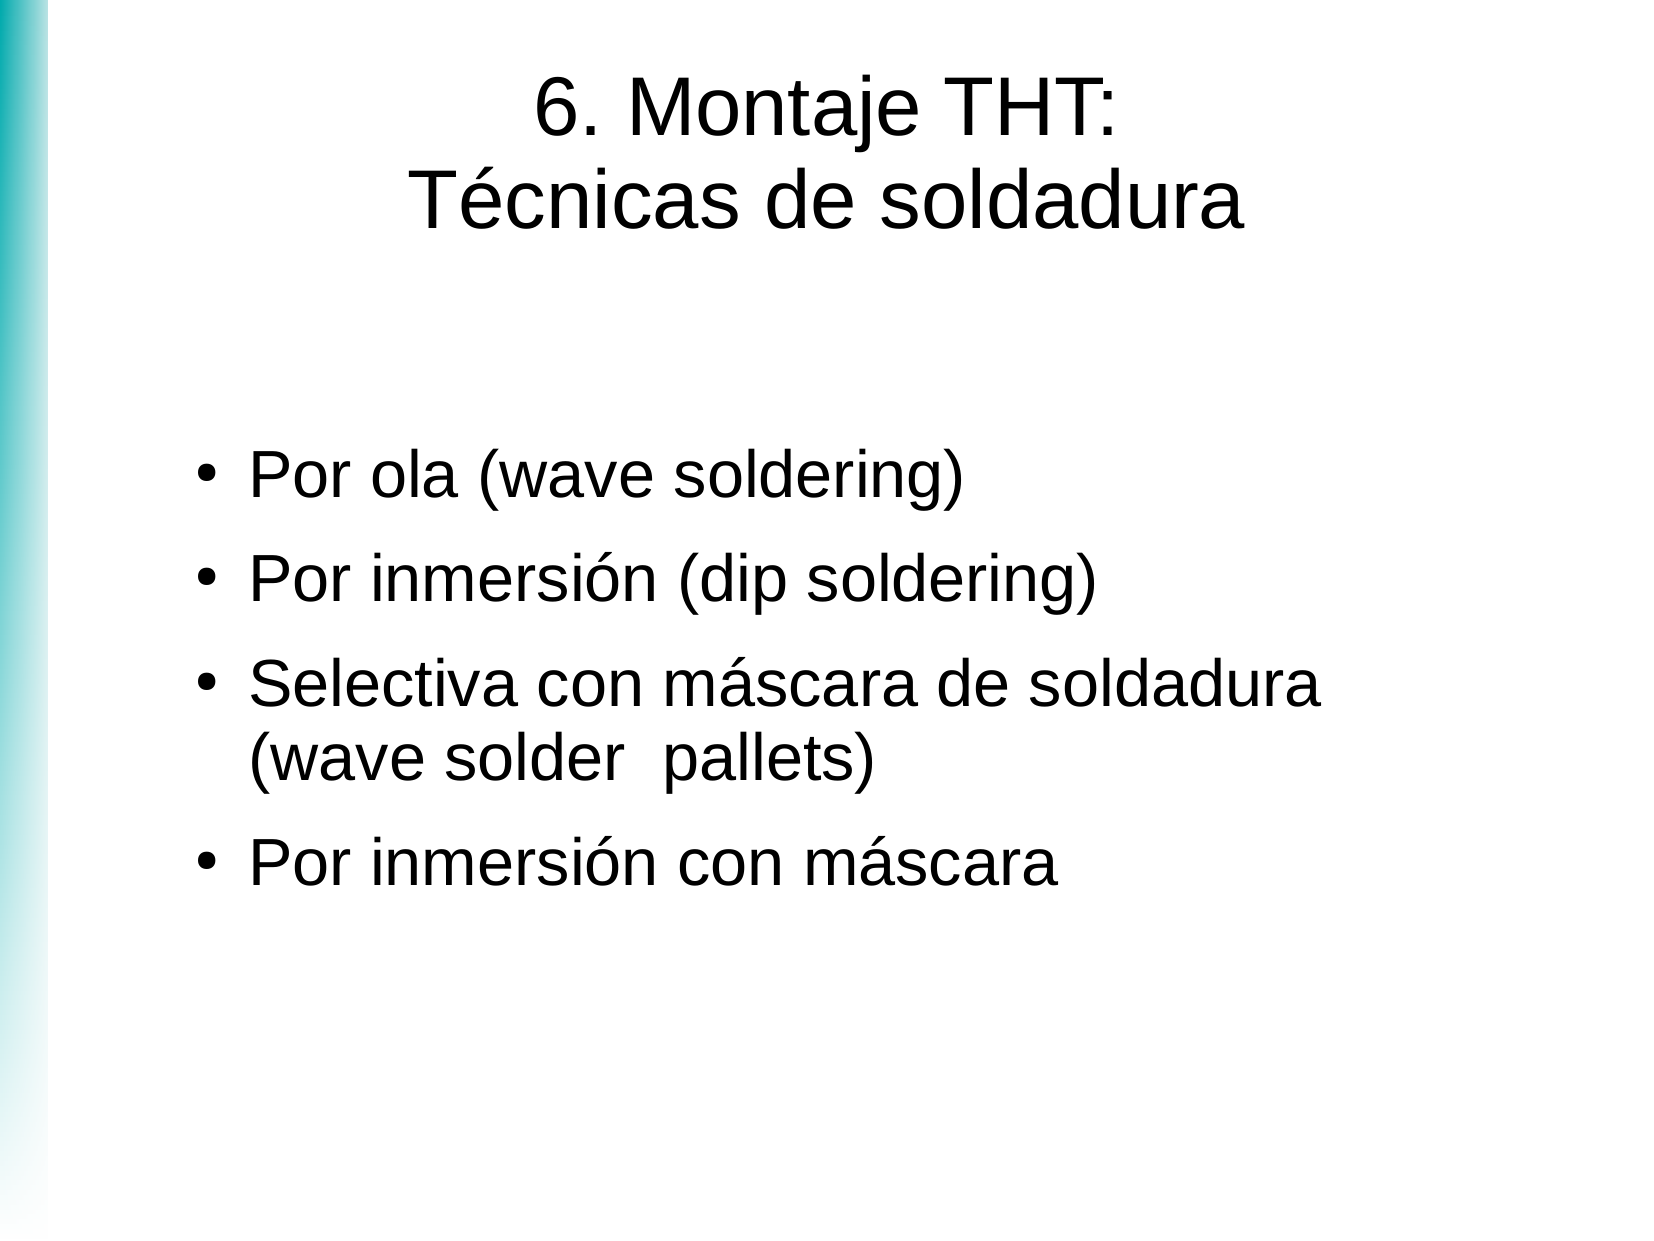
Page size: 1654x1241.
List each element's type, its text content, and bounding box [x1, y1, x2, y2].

list Por ola (wave soldering) Por inmersión (dip soldering) Selectiva con máscara de soldadura (wave solder pallets) Por inmersión con máscara [177, 437, 1489, 1158]
list [82, 248, 1571, 968]
title 6. Montaje THT: Técnicas de soldadura [82, 49, 1571, 248]
